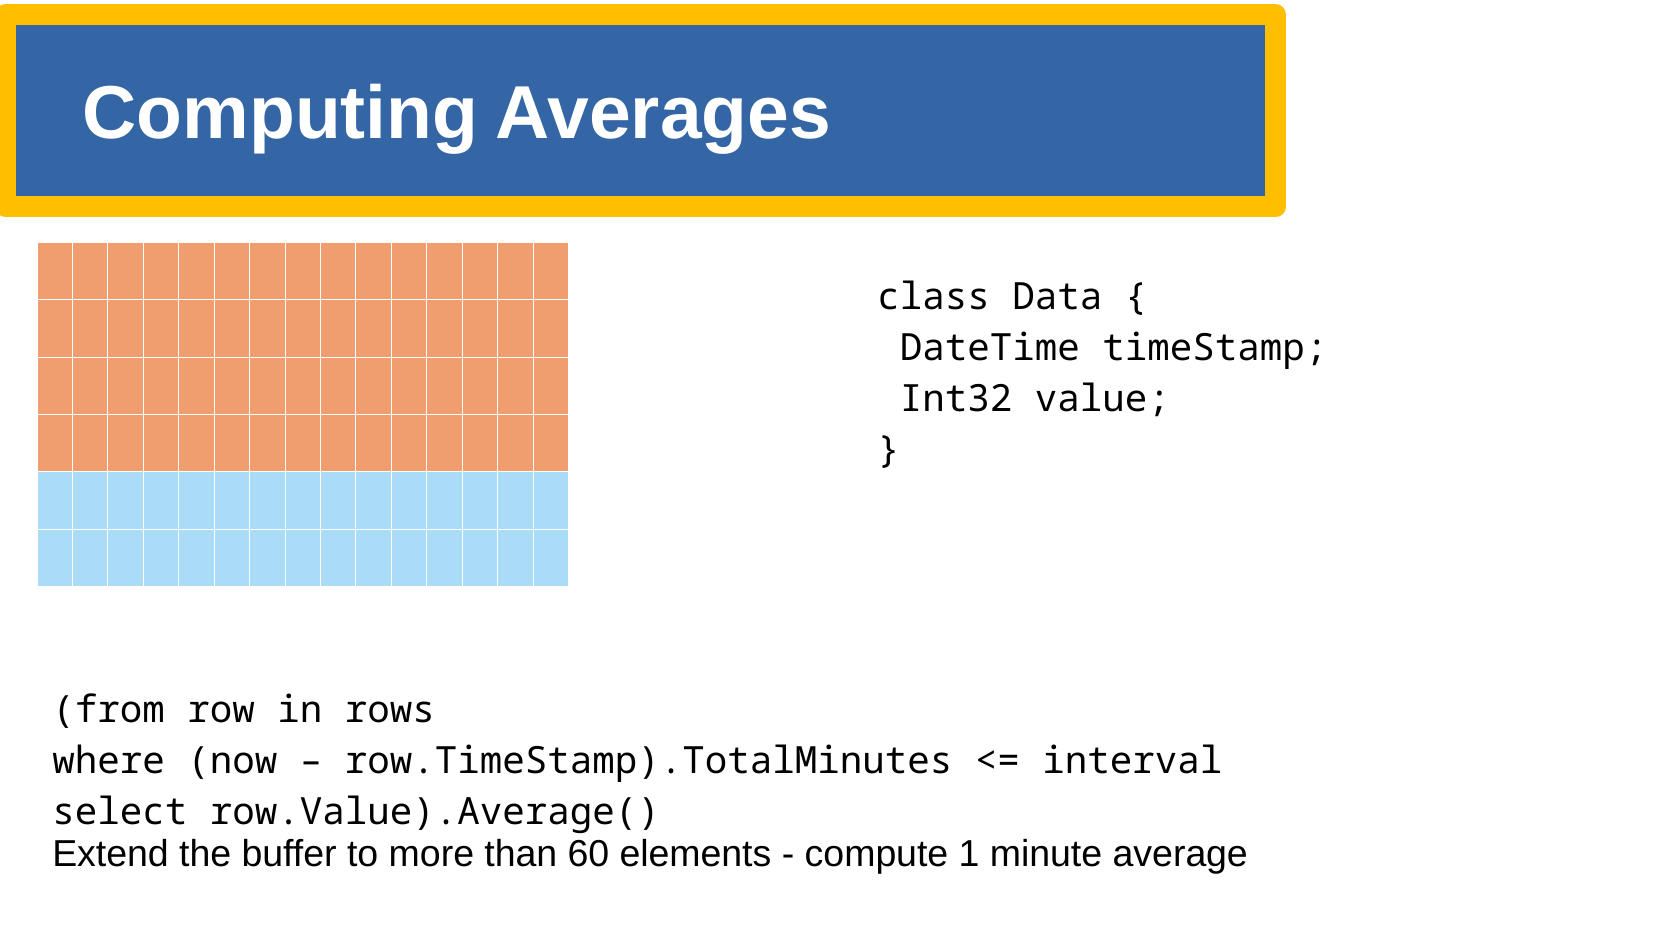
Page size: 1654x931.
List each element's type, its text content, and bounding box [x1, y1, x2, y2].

table_cell [534, 530, 568, 586]
table_header [463, 243, 497, 299]
table_cell [498, 358, 533, 414]
table_cell [179, 300, 214, 357]
table_cell [534, 472, 568, 529]
table_cell [356, 358, 391, 414]
table_header [392, 243, 426, 299]
table_cell [321, 415, 355, 471]
table_cell [392, 358, 426, 414]
table_cell [108, 300, 143, 357]
table_cell [215, 530, 249, 586]
table_cell [392, 472, 426, 529]
table_cell [321, 530, 355, 586]
table_header [108, 243, 143, 299]
table_header [144, 243, 178, 299]
table_cell [356, 300, 391, 357]
table_cell [250, 358, 285, 414]
table_cell [215, 358, 249, 414]
table_cell [427, 530, 462, 586]
table_cell [38, 358, 72, 414]
table_cell [356, 415, 391, 471]
table_cell [215, 300, 249, 357]
table_cell [498, 472, 533, 529]
table_cell [38, 300, 72, 357]
table_cell [144, 358, 178, 414]
table_cell [534, 358, 568, 414]
table_header [38, 243, 72, 299]
text_box Extend the buffer to more than 60 elements - compute 1 minute average [37, 825, 1328, 882]
table_cell [286, 472, 320, 529]
table_header [356, 243, 391, 299]
table_cell [392, 530, 426, 586]
table_header [534, 243, 568, 299]
table_cell [38, 530, 72, 586]
table_header [73, 243, 107, 299]
table_cell [463, 530, 497, 586]
table_cell [463, 472, 497, 529]
title Computing Averages [82, 35, 1235, 189]
table_cell [108, 415, 143, 471]
table_cell [286, 415, 320, 471]
table_cell [215, 472, 249, 529]
table_header [427, 243, 462, 299]
table_header [250, 243, 285, 299]
table_cell [144, 472, 178, 529]
table_cell [498, 530, 533, 586]
table_cell [356, 472, 391, 529]
table_cell [534, 415, 568, 471]
table_cell [108, 530, 143, 586]
table_cell [73, 530, 107, 586]
table_cell [250, 472, 285, 529]
table_cell [144, 415, 178, 471]
table_cell [179, 358, 214, 414]
table_cell [498, 300, 533, 357]
table_cell [73, 472, 107, 529]
table_cell [321, 472, 355, 529]
table_cell [321, 358, 355, 414]
table_cell [427, 358, 462, 414]
table_cell [427, 472, 462, 529]
table_cell [392, 415, 426, 471]
table_cell [215, 415, 249, 471]
table_cell [108, 358, 143, 414]
table_cell [38, 415, 72, 471]
table_cell [179, 530, 214, 586]
text_box class Data { DateTime timeStamp; Int32 value; } [862, 262, 1651, 446]
table_cell [534, 300, 568, 357]
table_cell [73, 300, 107, 357]
table_header [179, 243, 214, 299]
table_cell [356, 530, 391, 586]
table_cell [286, 358, 320, 414]
table_cell [463, 358, 497, 414]
table_cell [179, 472, 214, 529]
table_cell [179, 415, 214, 471]
table_header [286, 243, 320, 299]
table_cell [392, 300, 426, 357]
table_cell [498, 415, 533, 471]
table_cell [73, 358, 107, 414]
table_cell [144, 530, 178, 586]
table_cell [427, 415, 462, 471]
table_header [321, 243, 355, 299]
table_cell [108, 472, 143, 529]
table_cell [250, 300, 285, 357]
table_cell [250, 415, 285, 471]
table_cell [321, 300, 355, 357]
table_cell [463, 415, 497, 471]
table_cell [144, 300, 178, 357]
table_cell [73, 415, 107, 471]
text_box (from row in rows where (now – row.TimeStamp).TotalMinutes <= interval select row.Value).Average() [37, 675, 1276, 803]
table_cell [427, 300, 462, 357]
table_header [215, 243, 249, 299]
table_cell [286, 530, 320, 586]
table_cell [38, 472, 72, 529]
table_cell [286, 300, 320, 357]
table_cell [250, 530, 285, 586]
table_cell [463, 300, 497, 357]
table_header [498, 243, 533, 299]
